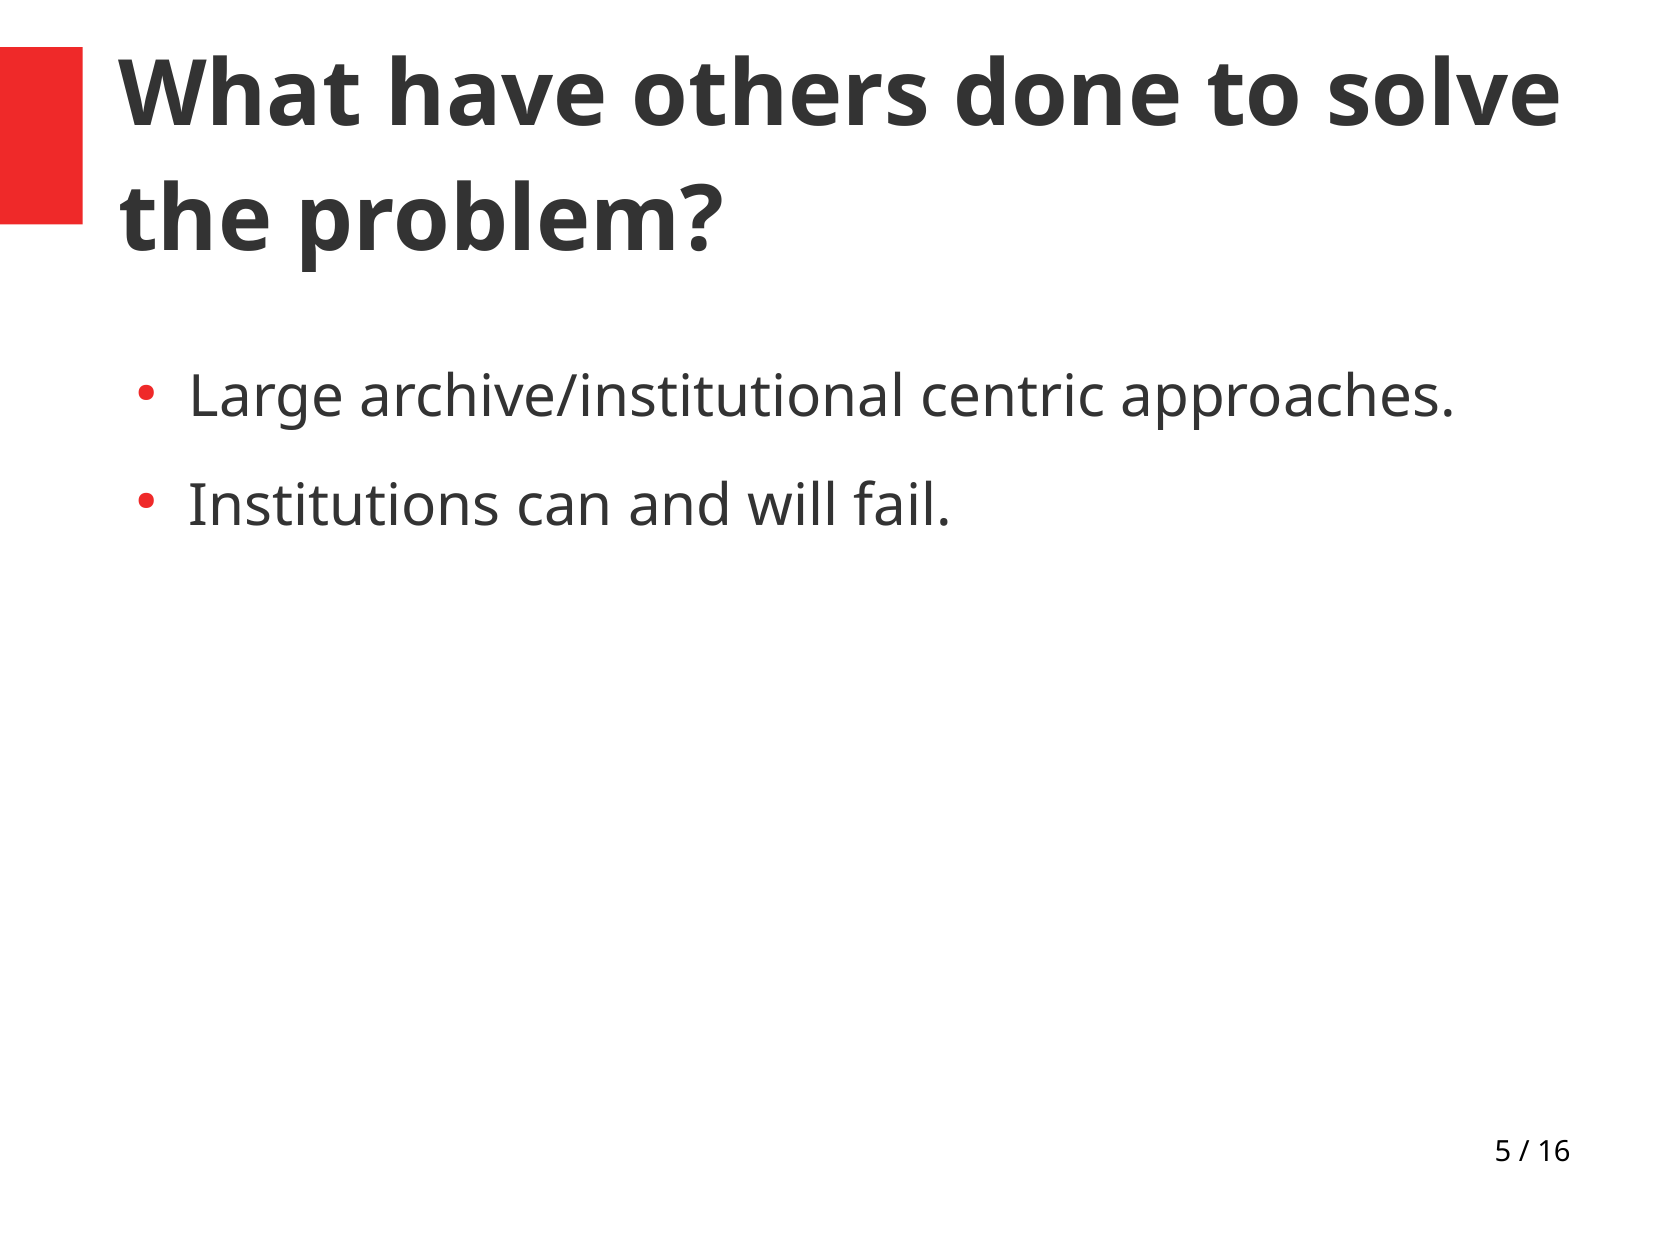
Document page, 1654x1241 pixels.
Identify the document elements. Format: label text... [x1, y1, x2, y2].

title What have others done to solve the problem? [118, 27, 1571, 278]
list Large archive/institutional centric approaches. Institutions can and will fail. [118, 354, 1536, 1074]
